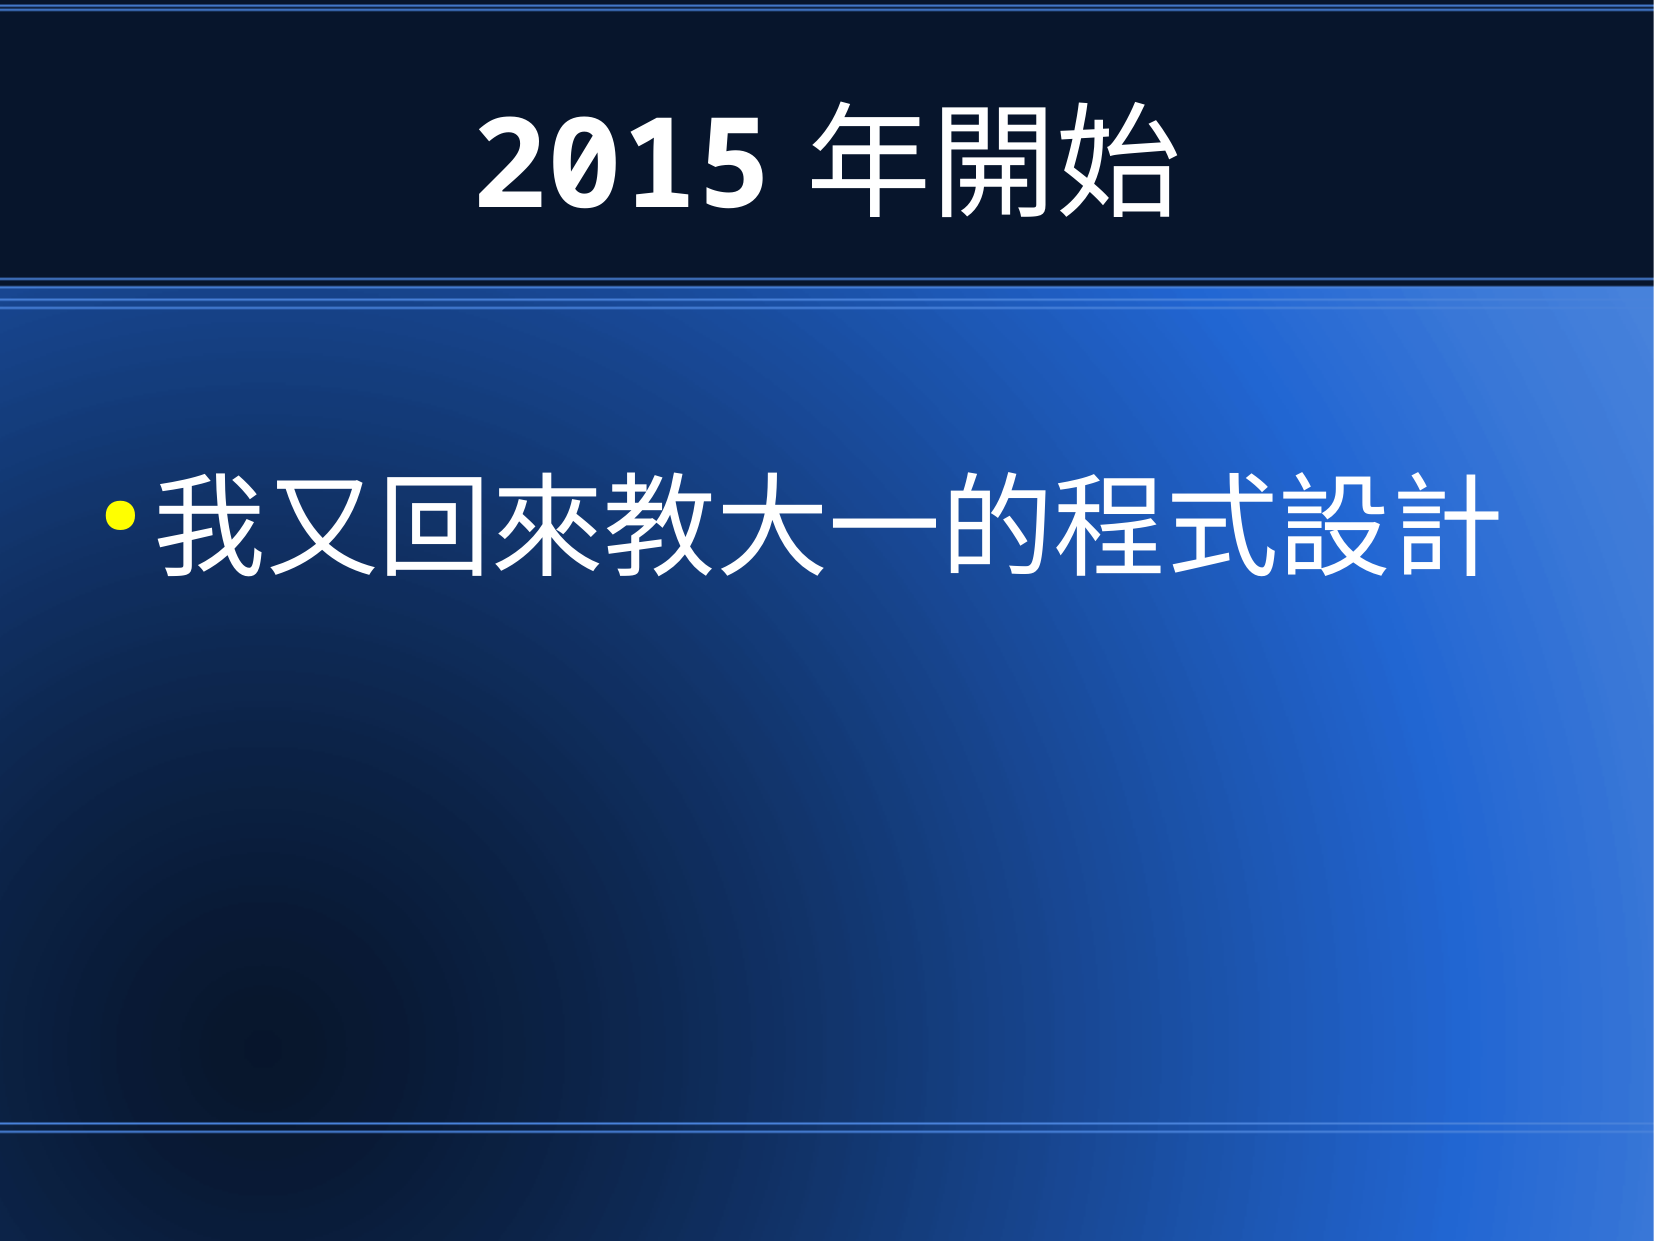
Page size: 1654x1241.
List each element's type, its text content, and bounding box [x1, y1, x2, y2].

title 2015年開始 [82, 49, 1571, 257]
list 我又回來教大一的程式設計 [82, 355, 1571, 1241]
picture [0, 0, 1654, 1241]
